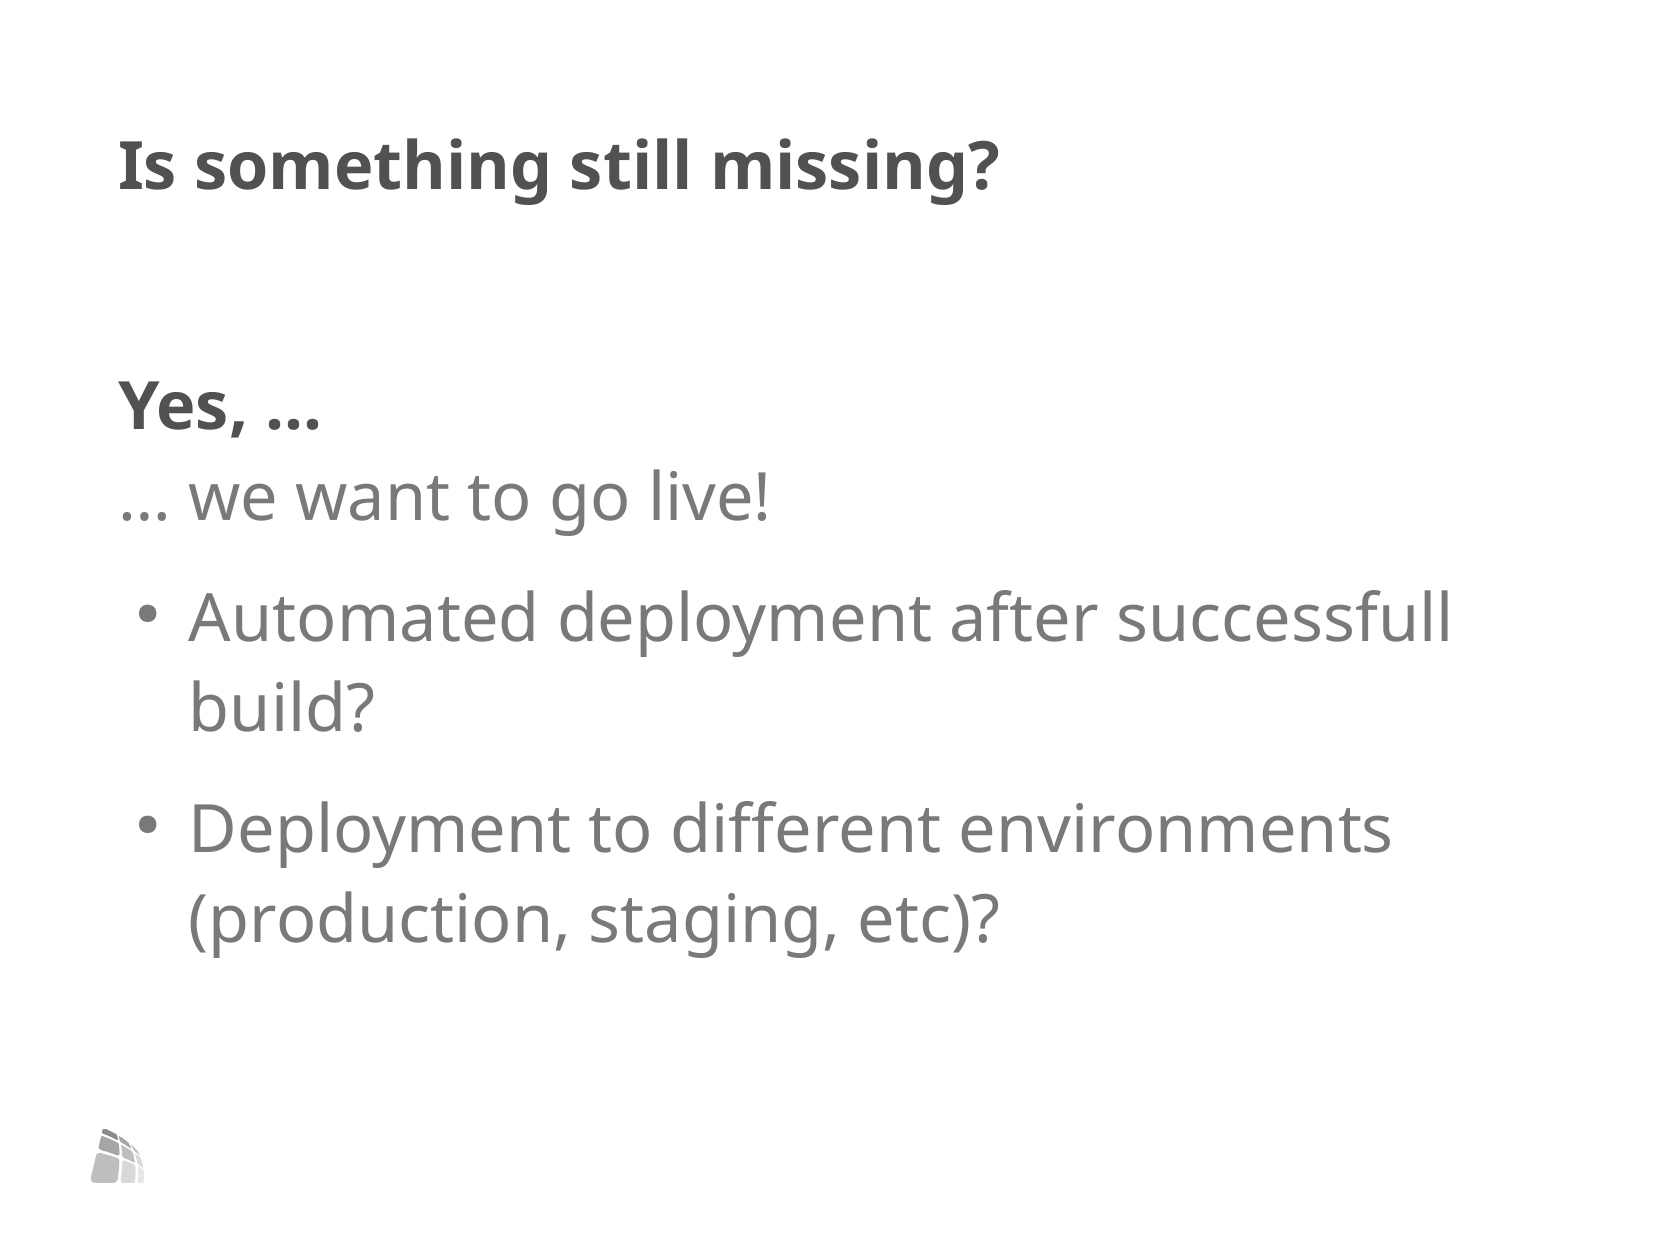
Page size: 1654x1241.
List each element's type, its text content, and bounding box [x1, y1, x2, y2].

list Is something still missing? Yes, … … we want to go live! Automated deployment after successfull build? Deployment to different environments (production, staging, etc)? [118, 118, 1607, 1010]
picture [82, 1129, 144, 1183]
